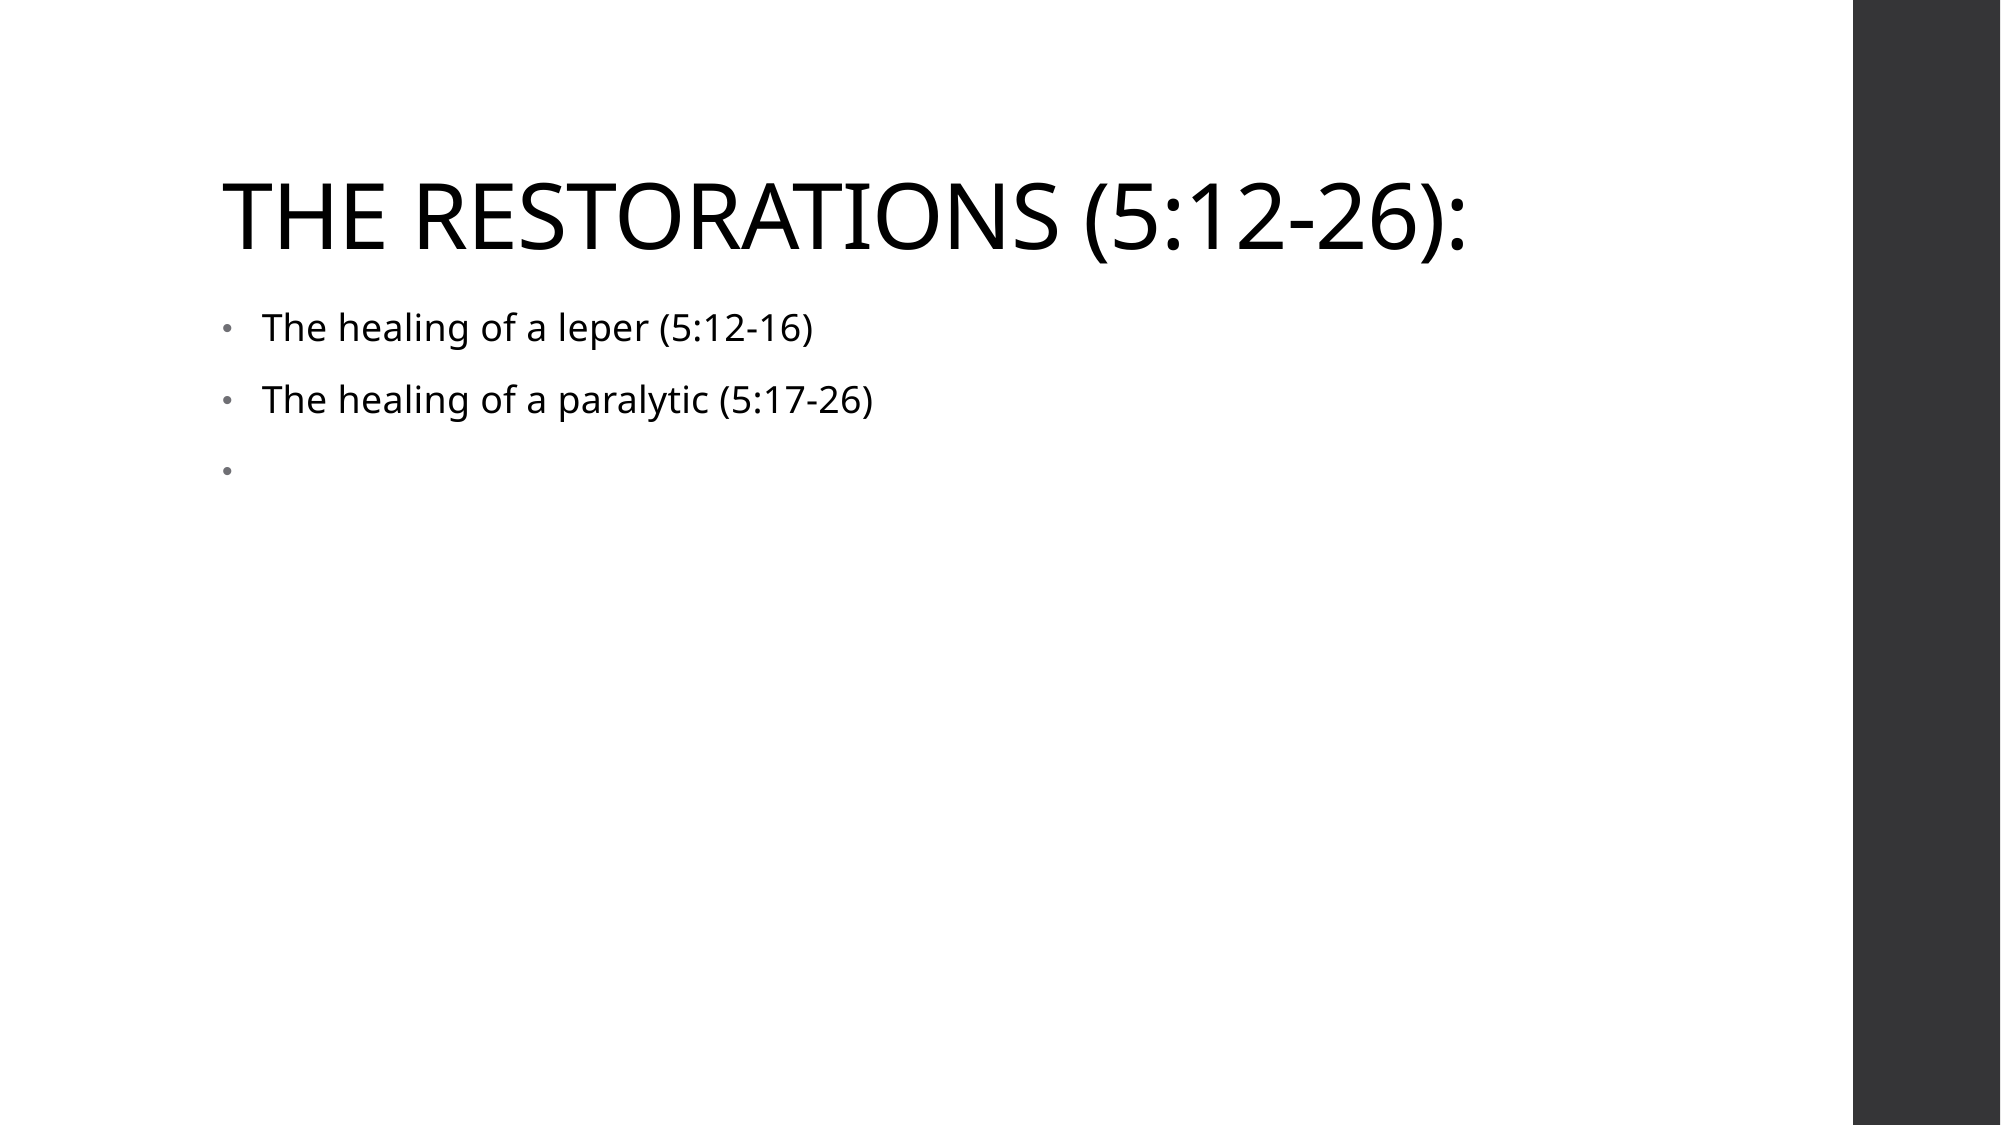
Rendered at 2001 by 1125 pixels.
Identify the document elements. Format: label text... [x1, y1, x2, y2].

list The healing of a leper (5:12-16) The healing of a paralytic (5:17-26) [206, 299, 1617, 1014]
title THE RESTORATIONS (5:12-26): [206, 60, 1797, 278]
